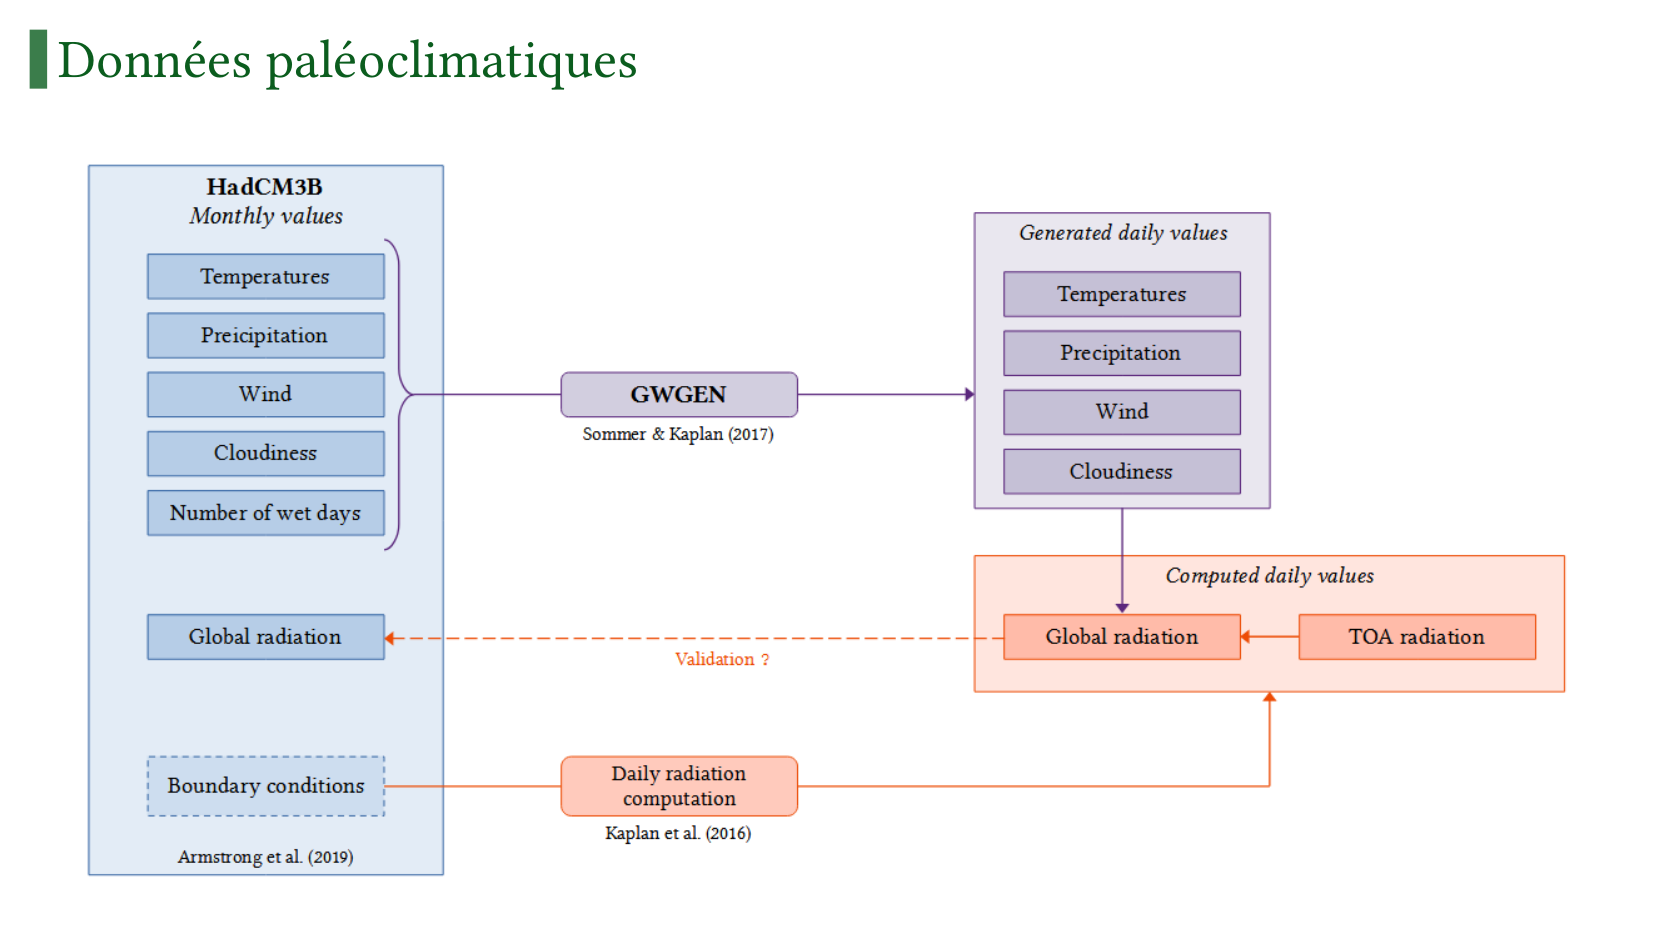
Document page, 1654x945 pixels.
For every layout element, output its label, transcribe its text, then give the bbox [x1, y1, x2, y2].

picture [29, 106, 1624, 933]
subtitle Données paléoclimatiques [59, 29, 1571, 106]
text_box [29, 29, 48, 89]
